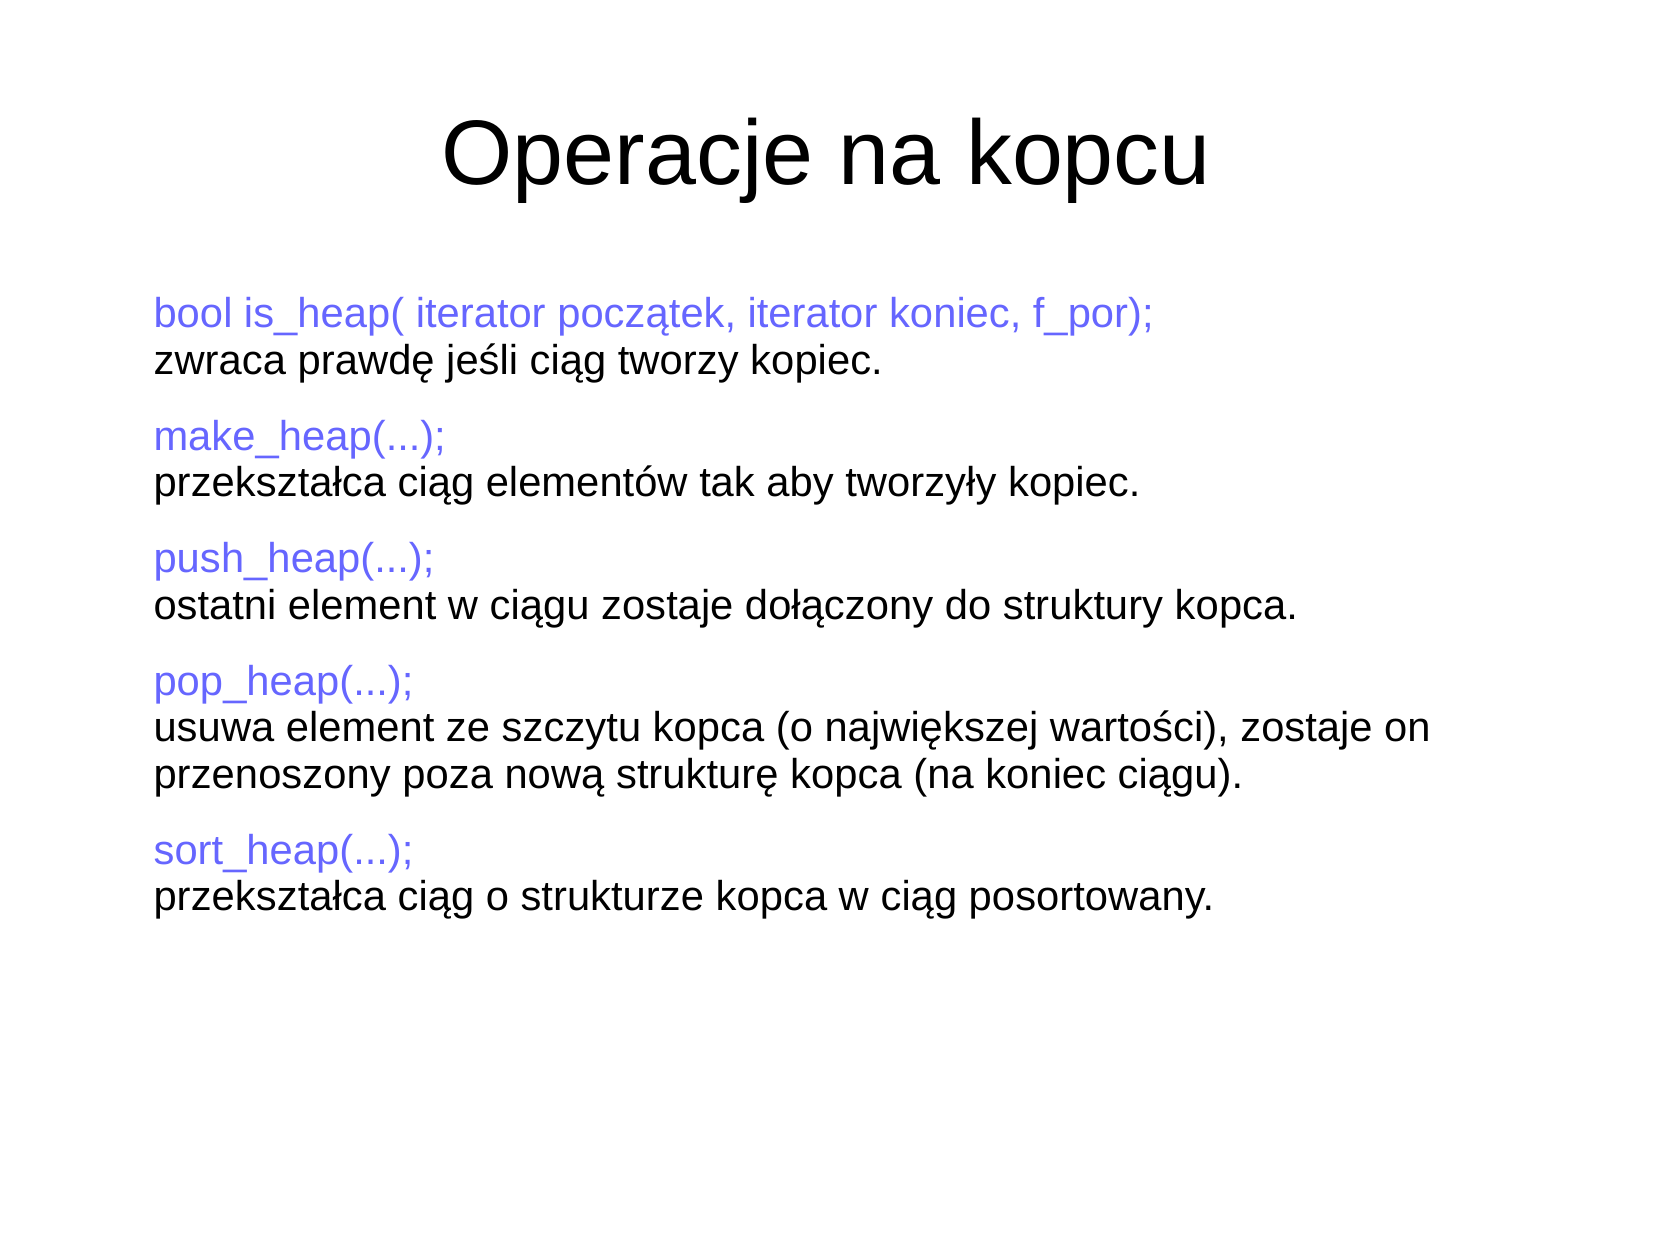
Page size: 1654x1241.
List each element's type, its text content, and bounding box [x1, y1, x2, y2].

list bool is_heap( iterator początek, iterator koniec, f_por); zwraca prawdę jeśli ciąg tworzy kopiec. make_heap(...); przekształca ciąg elementów tak aby tworzyły kopiec. push_heap(...); ostatni element w ciągu zostaje dołączony do struktury kopca. pop_heap(...); usuwa element ze szczytu kopca (o największej wartości), zostaje on przenoszony poza nową strukturę kopca (na koniec ciągu). sort_heap(...); przekształca ciąg o strukturze kopca w ciąg posortowany. [82, 290, 1571, 1109]
title Operacje na kopcu [82, 49, 1571, 257]
